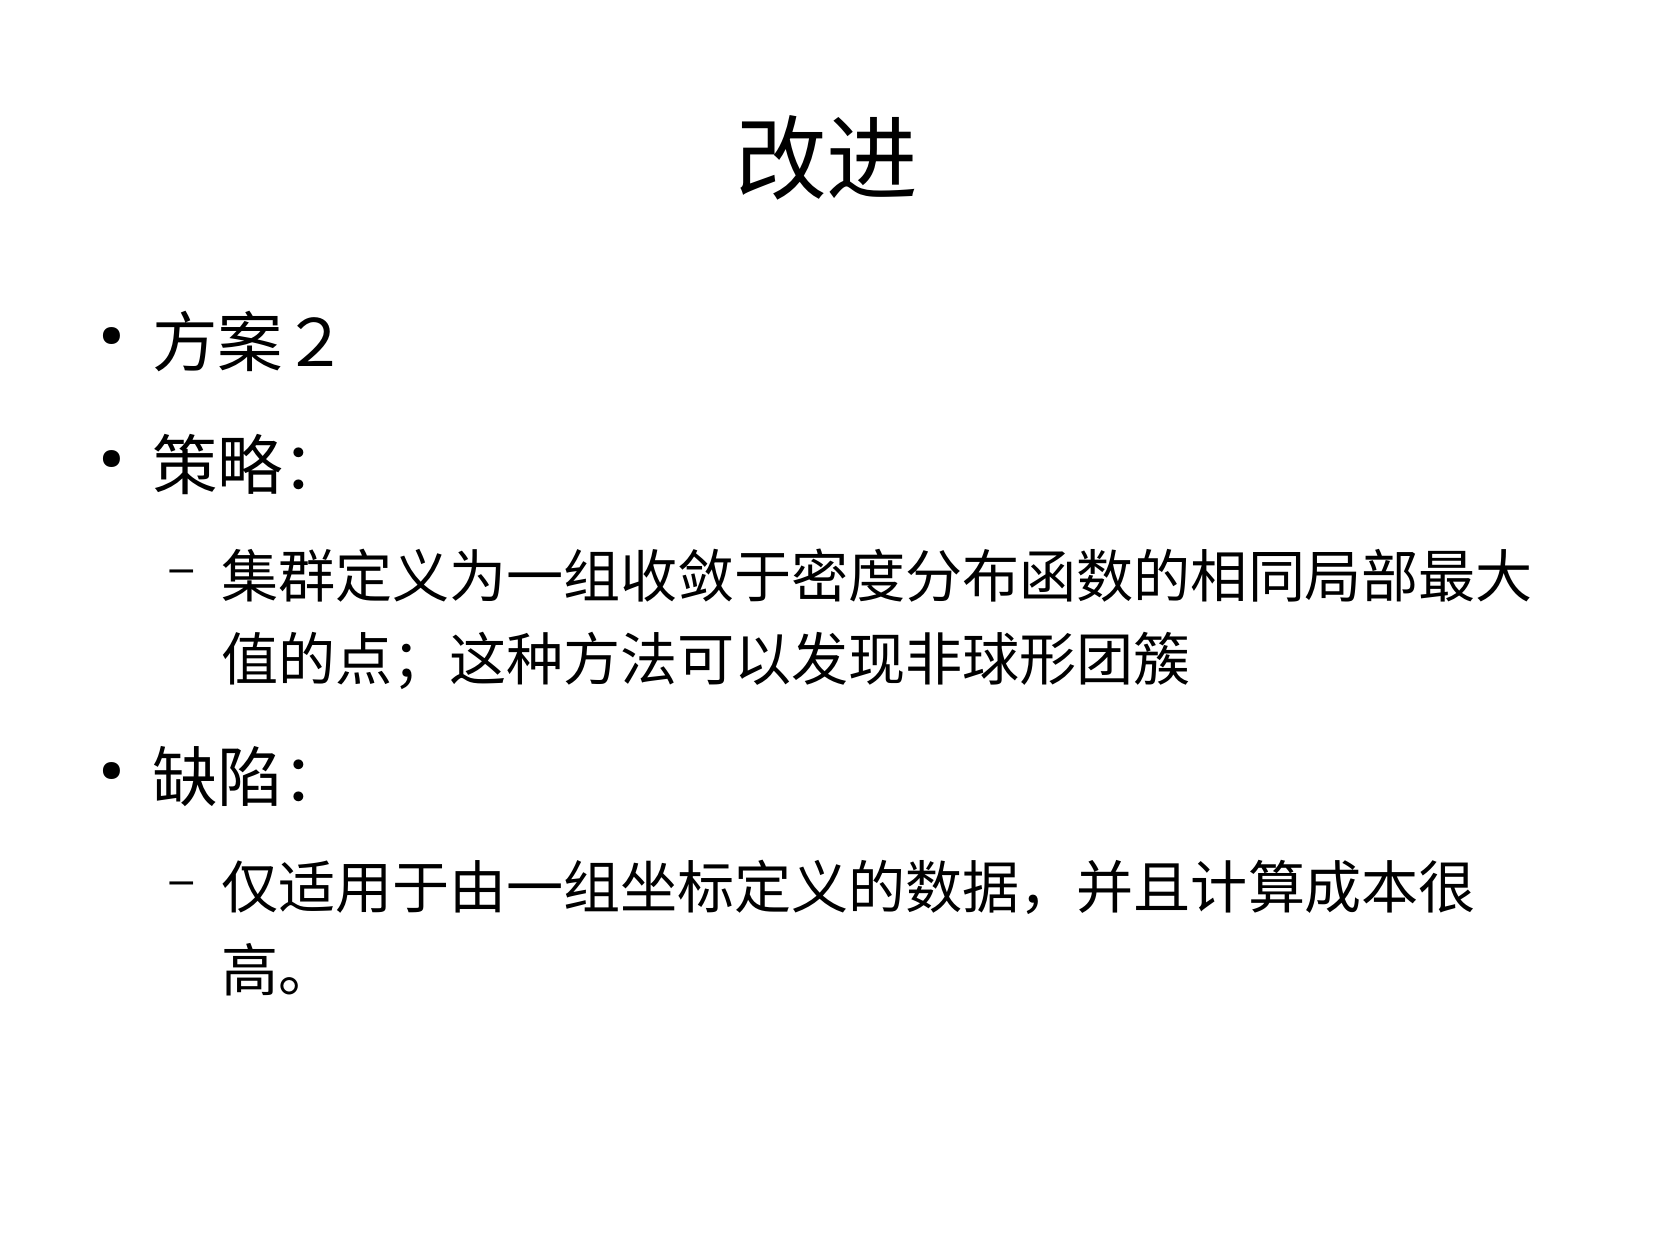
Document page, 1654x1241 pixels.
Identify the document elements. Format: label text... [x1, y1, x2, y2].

title 改进 [82, 49, 1571, 257]
list 方案２ 策略： 集群定义为一组收敛于密度分布函数的相同局部最大值的点；这种方法可以发现非球形团簇 缺陷： 仅适用于由一组坐标定义的数据，并且计算成本很高。 [82, 290, 1571, 1010]
